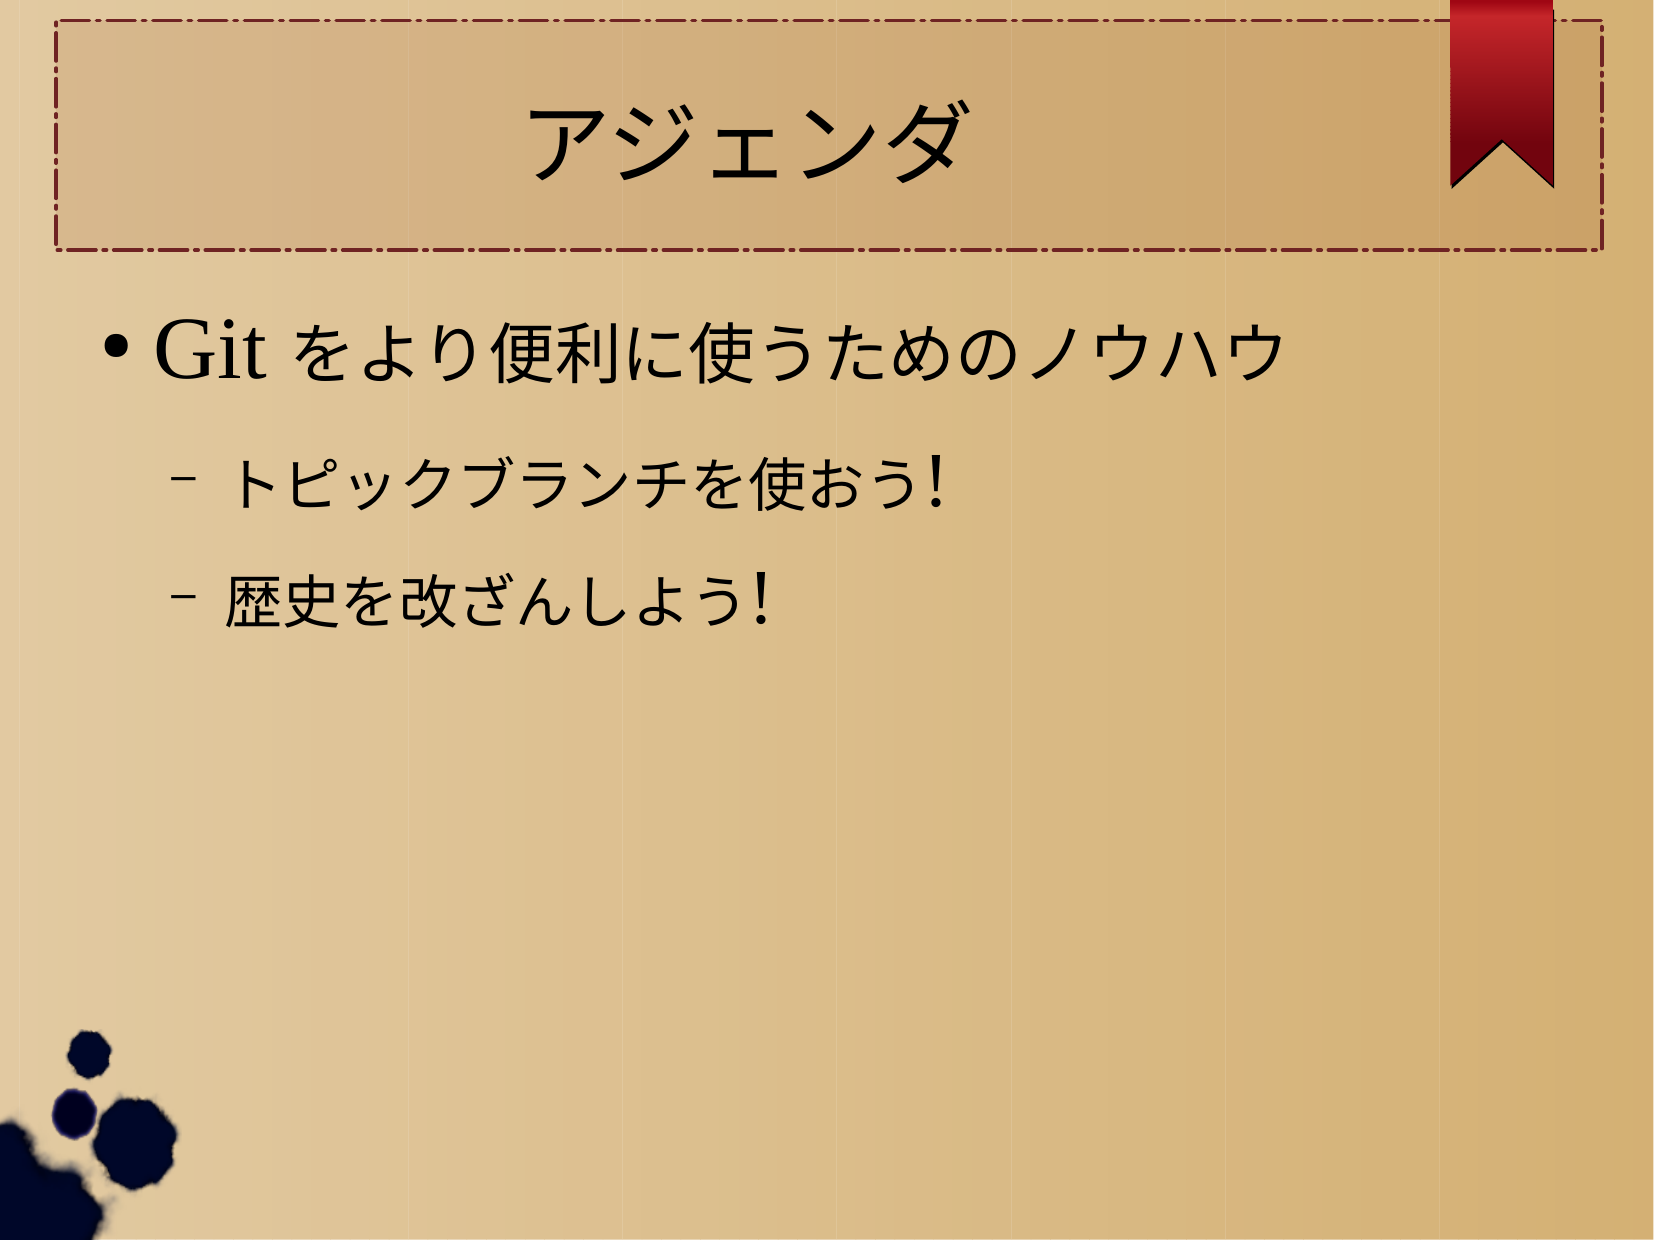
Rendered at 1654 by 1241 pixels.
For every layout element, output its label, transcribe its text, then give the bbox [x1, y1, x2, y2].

list Git をより便利に使うためのノウハウ トピックブランチを使おう! 歴史を改ざんしよう! [82, 299, 1571, 1019]
title アジェンダ [82, 47, 1412, 229]
